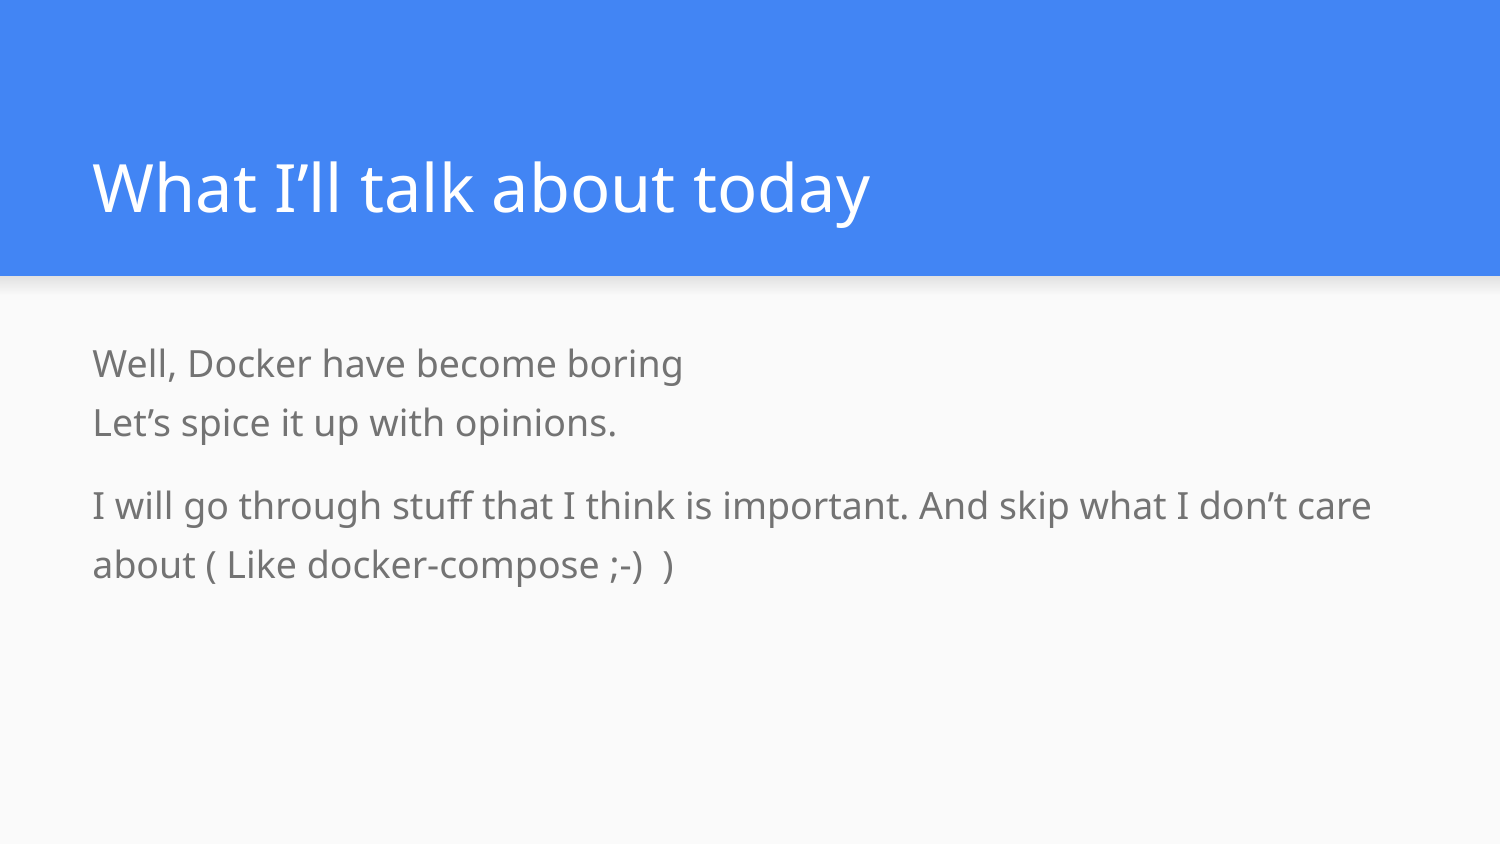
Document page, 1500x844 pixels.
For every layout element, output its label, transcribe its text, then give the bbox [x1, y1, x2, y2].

title What I’ll talk about today [77, 121, 1427, 248]
list Well, Docker have become boring Let’s spice it up with opinions. I will go through stuff that I think is important. And skip what I don’t care about ( Like docker-compose ;-) ) [77, 314, 1427, 760]
